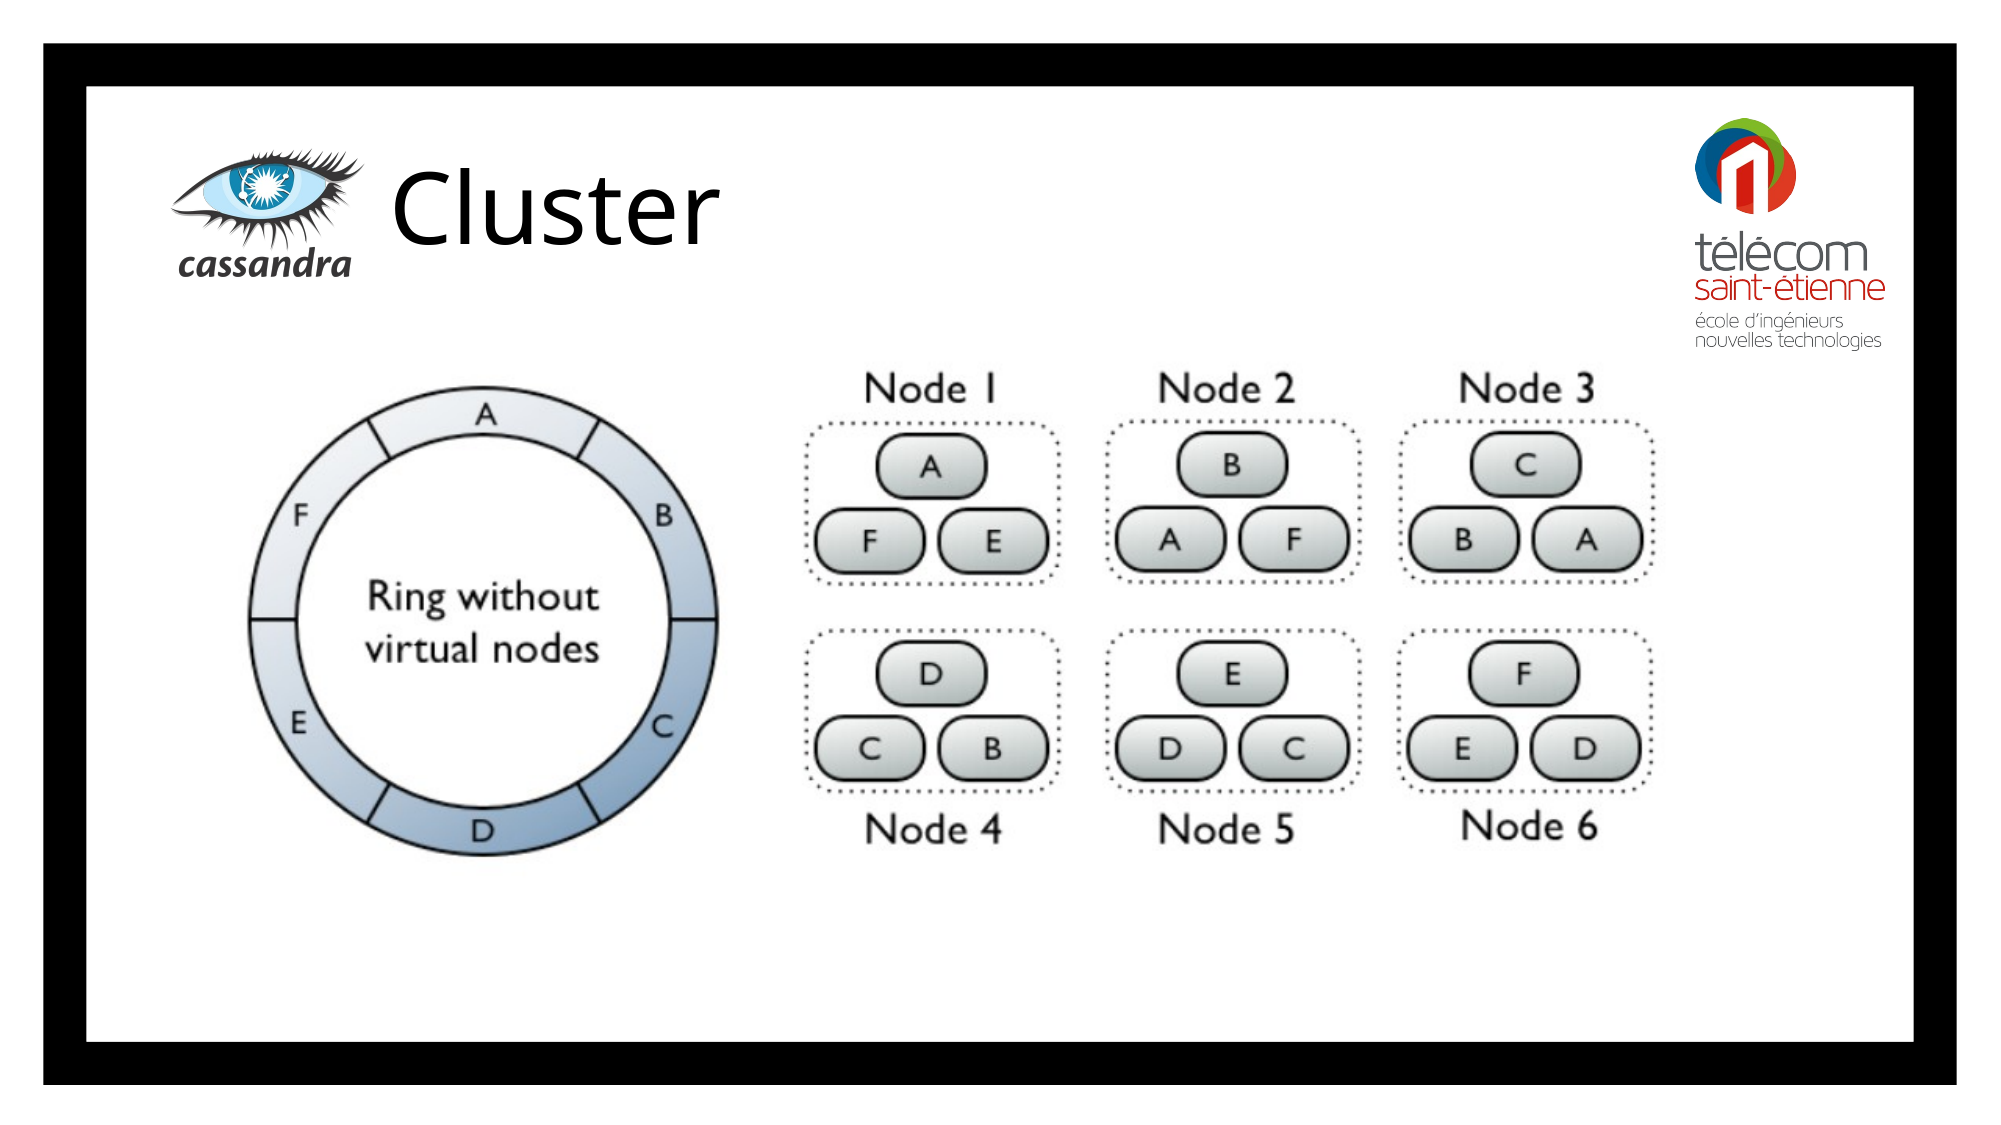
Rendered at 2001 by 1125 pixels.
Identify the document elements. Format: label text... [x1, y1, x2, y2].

picture [1715, 134, 1730, 138]
picture [166, 144, 368, 280]
title Cluster [369, 138, 1849, 304]
picture [202, 118, 1885, 890]
